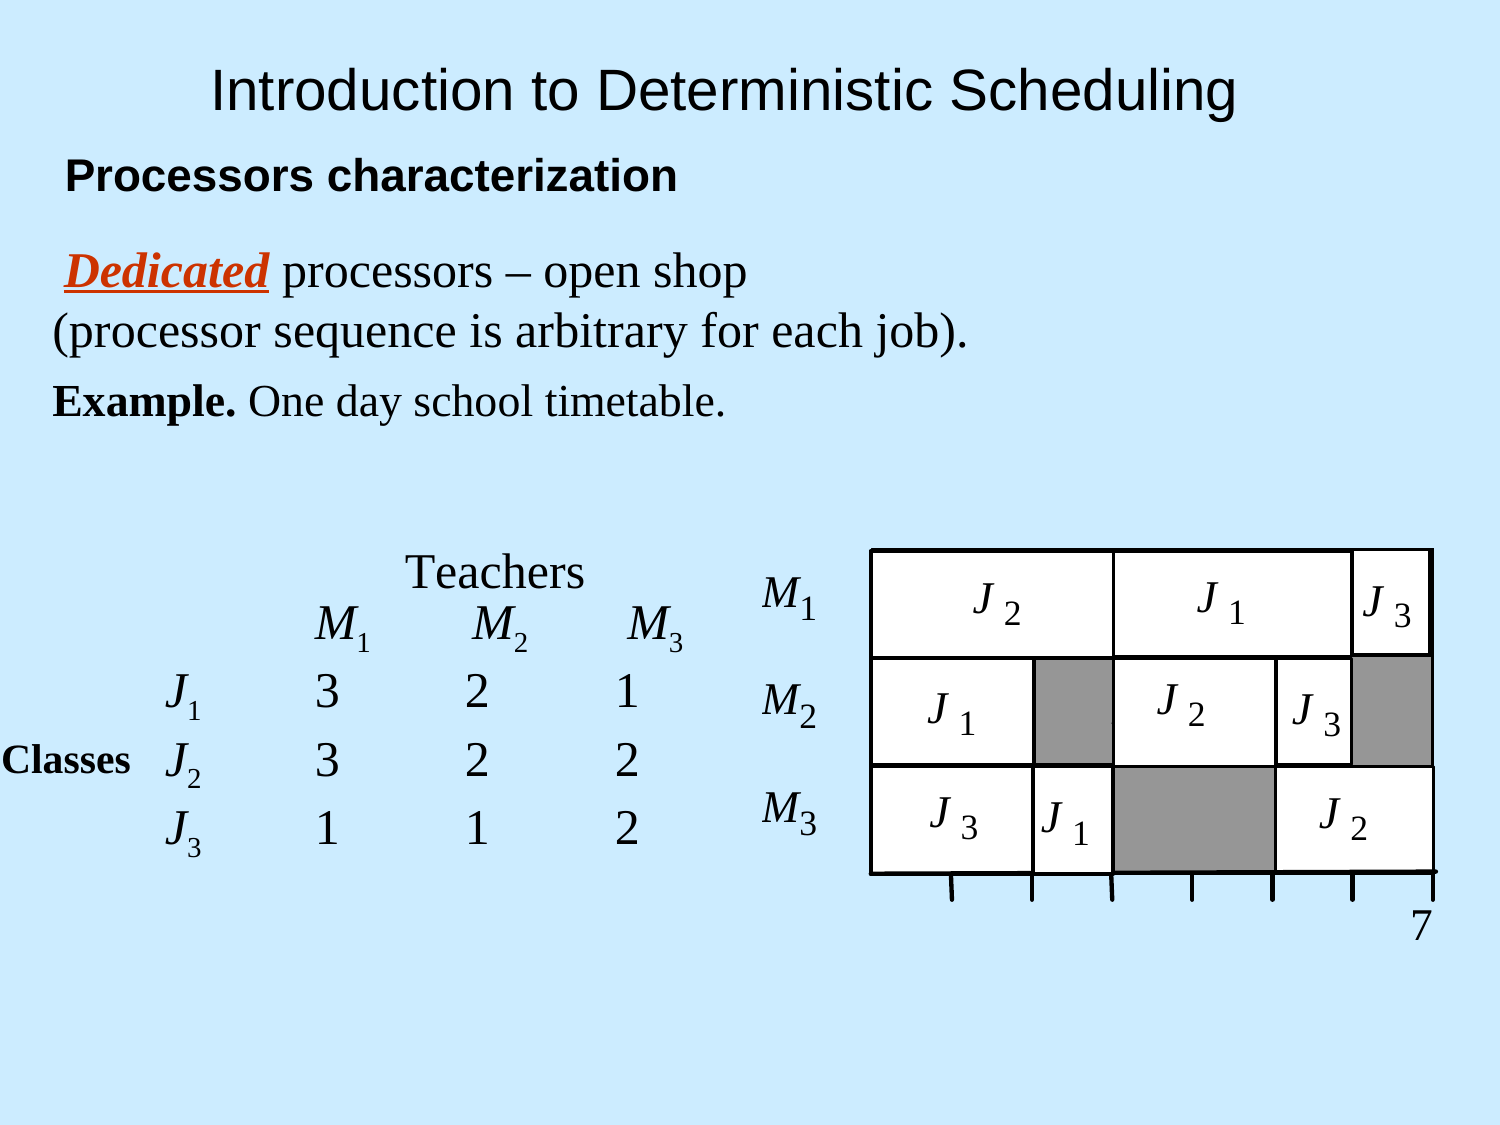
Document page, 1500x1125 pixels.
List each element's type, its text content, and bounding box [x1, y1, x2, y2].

text_box Dedicated processors – open shop (processor sequence is arbitrary for each job). [37, 229, 1500, 362]
text_box Teachers [390, 531, 601, 581]
text_box Example. One day school timetable. [37, 362, 1500, 433]
text_box Classes [0, 723, 146, 790]
text_box Processors characterization [49, 137, 1338, 208]
chart [762, 548, 1450, 963]
text_box M1 M2 M3 J1 3 2 1 J2 3 2 2 J3 1 1 2 [150, 581, 838, 871]
title Introduction to Deterministic Scheduling [0, 12, 1450, 163]
